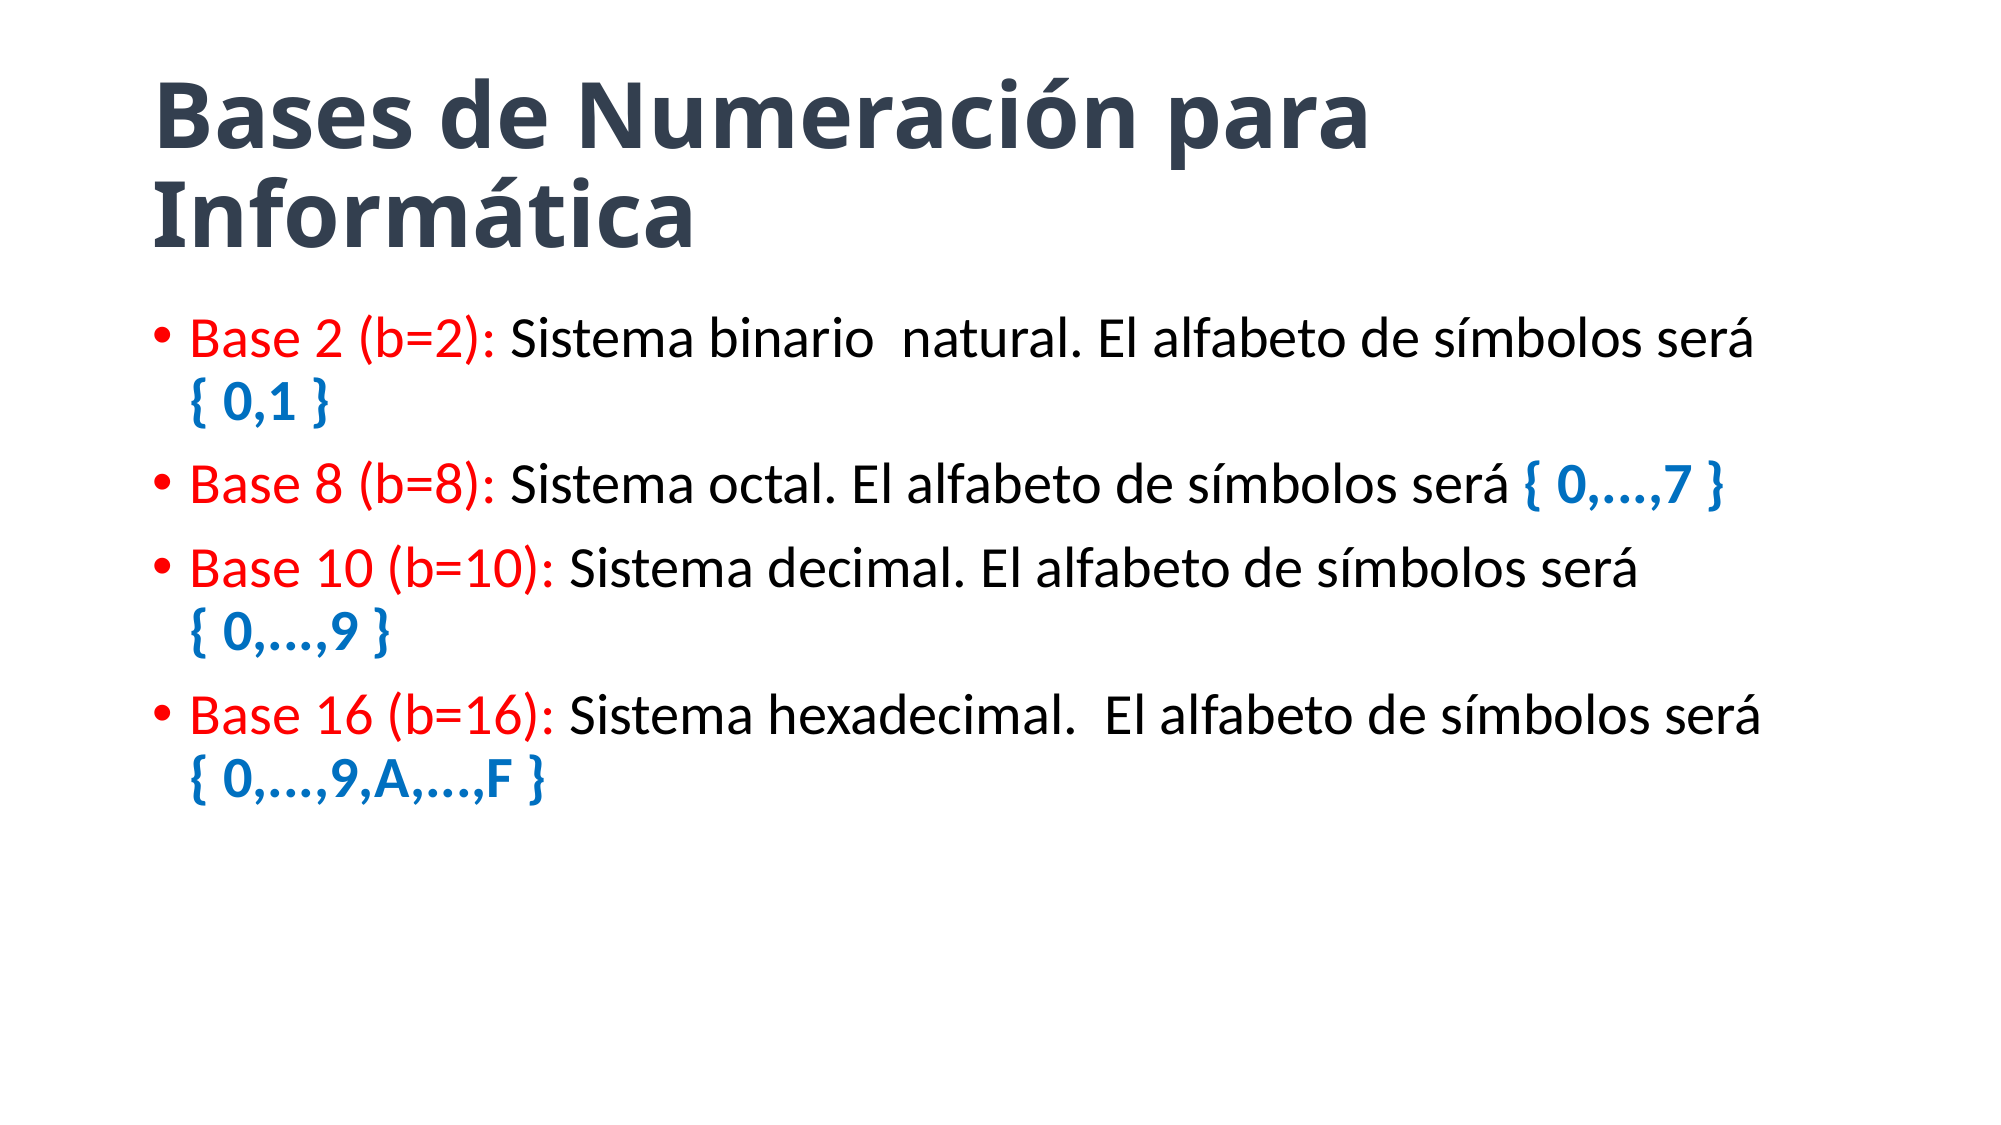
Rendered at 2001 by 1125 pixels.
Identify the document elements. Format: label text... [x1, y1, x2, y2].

list Base 2 (b=2): Sistema binario natural. El alfabeto de símbolos será { 0,1 } Base 8 (b=8): Sistema octal. El alfabeto de símbolos será { 0,...,7 } Base 10 (b=10): Sistema decimal. El alfabeto de símbolos será { 0,...,9 } Base 16 (b=16): Sistema hexadecimal. El alfabeto de símbolos será { 0,...,9,A,...,F } [137, 299, 1863, 1014]
title Bases de Numeración para Informática [137, 59, 1863, 278]
